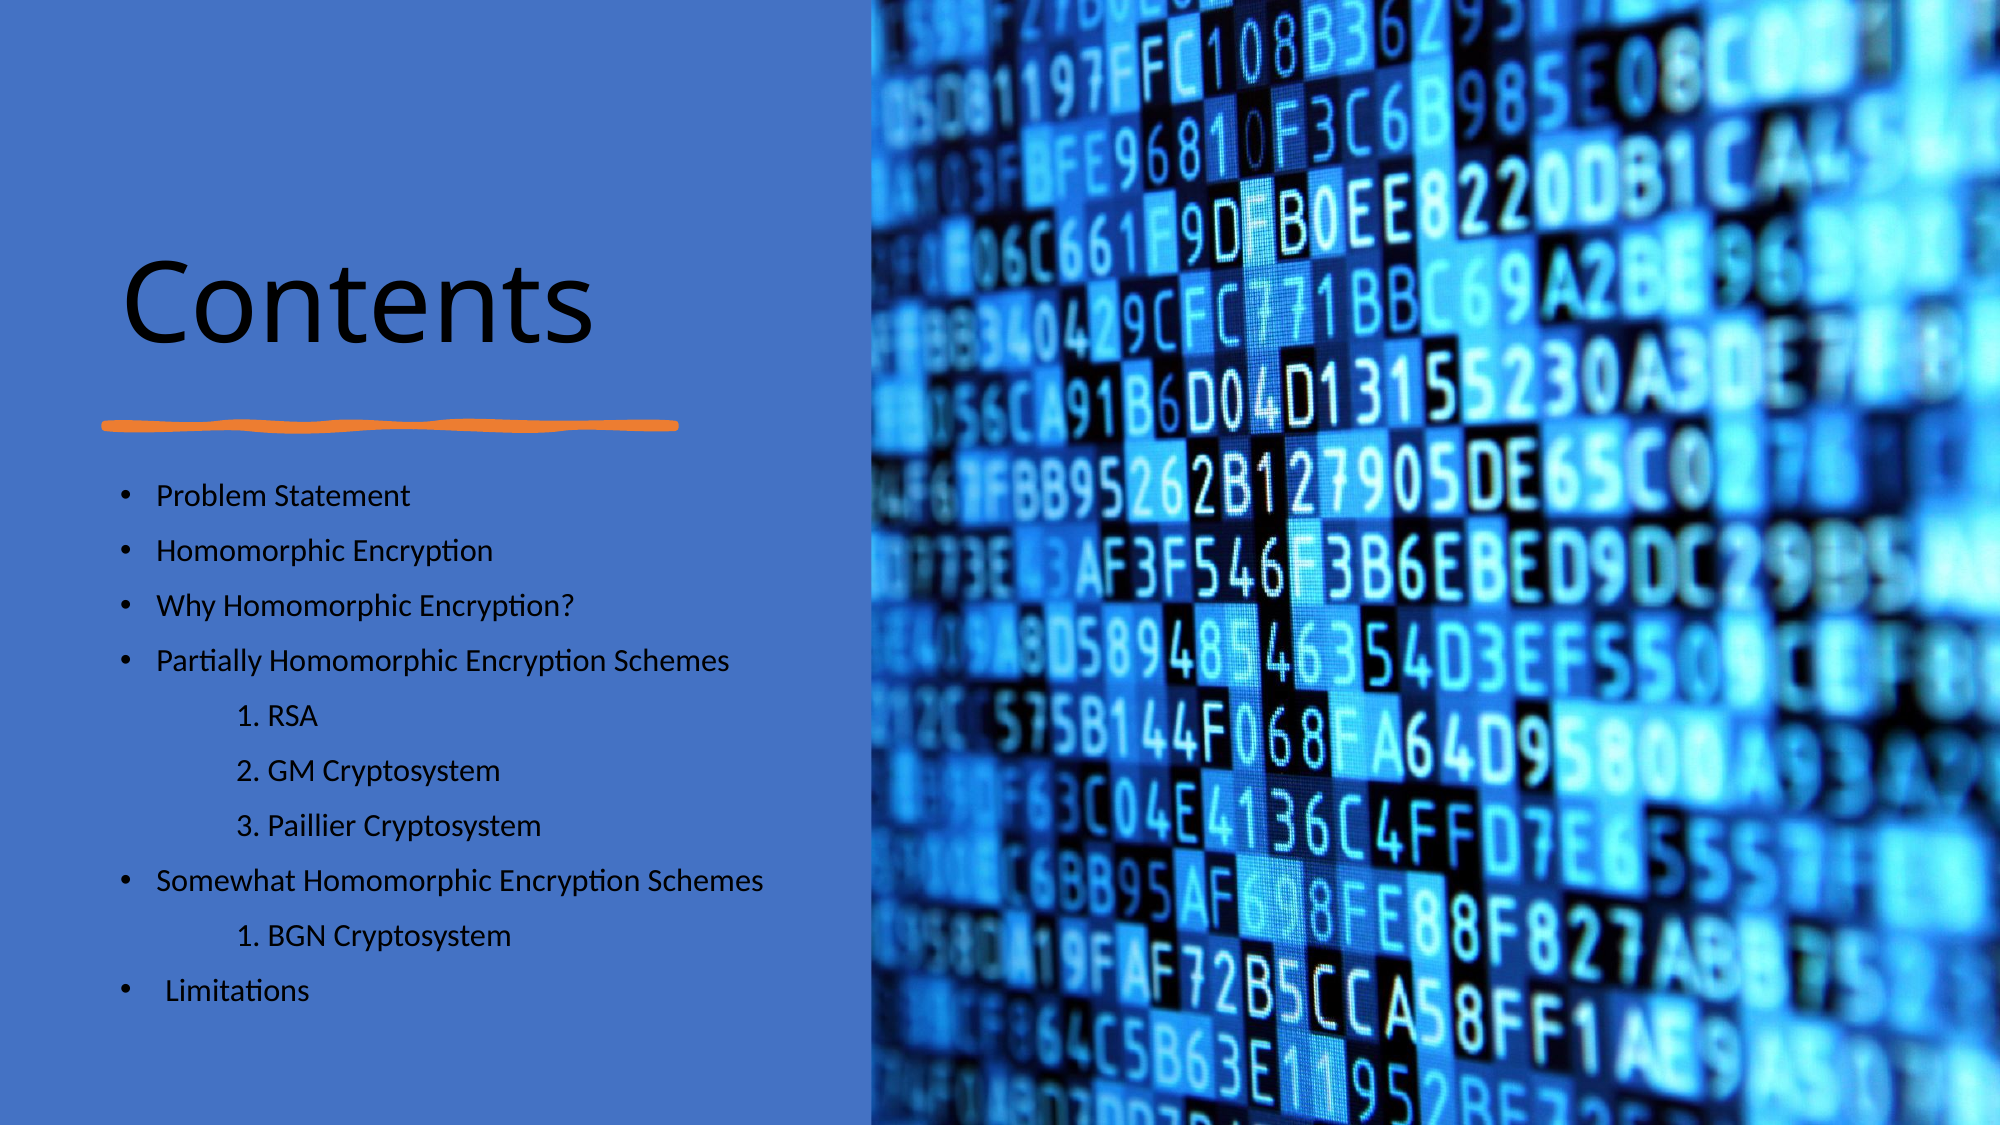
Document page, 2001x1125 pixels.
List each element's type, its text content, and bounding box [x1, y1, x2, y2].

title Contents [105, 53, 822, 375]
text_box [0, 0, 871, 1125]
list Problem Statement Homomorphic Encryption Why Homomorphic Encryption? Partially Homomorphic Encryption Schemes 1. RSA 2. GM Cryptosystem 3. Paillier Cryptosystem Somewhat Homomorphic Encryption Schemes 1. BGN Cryptosystem Limitations [105, 471, 802, 1016]
picture [871, 0, 2000, 1125]
